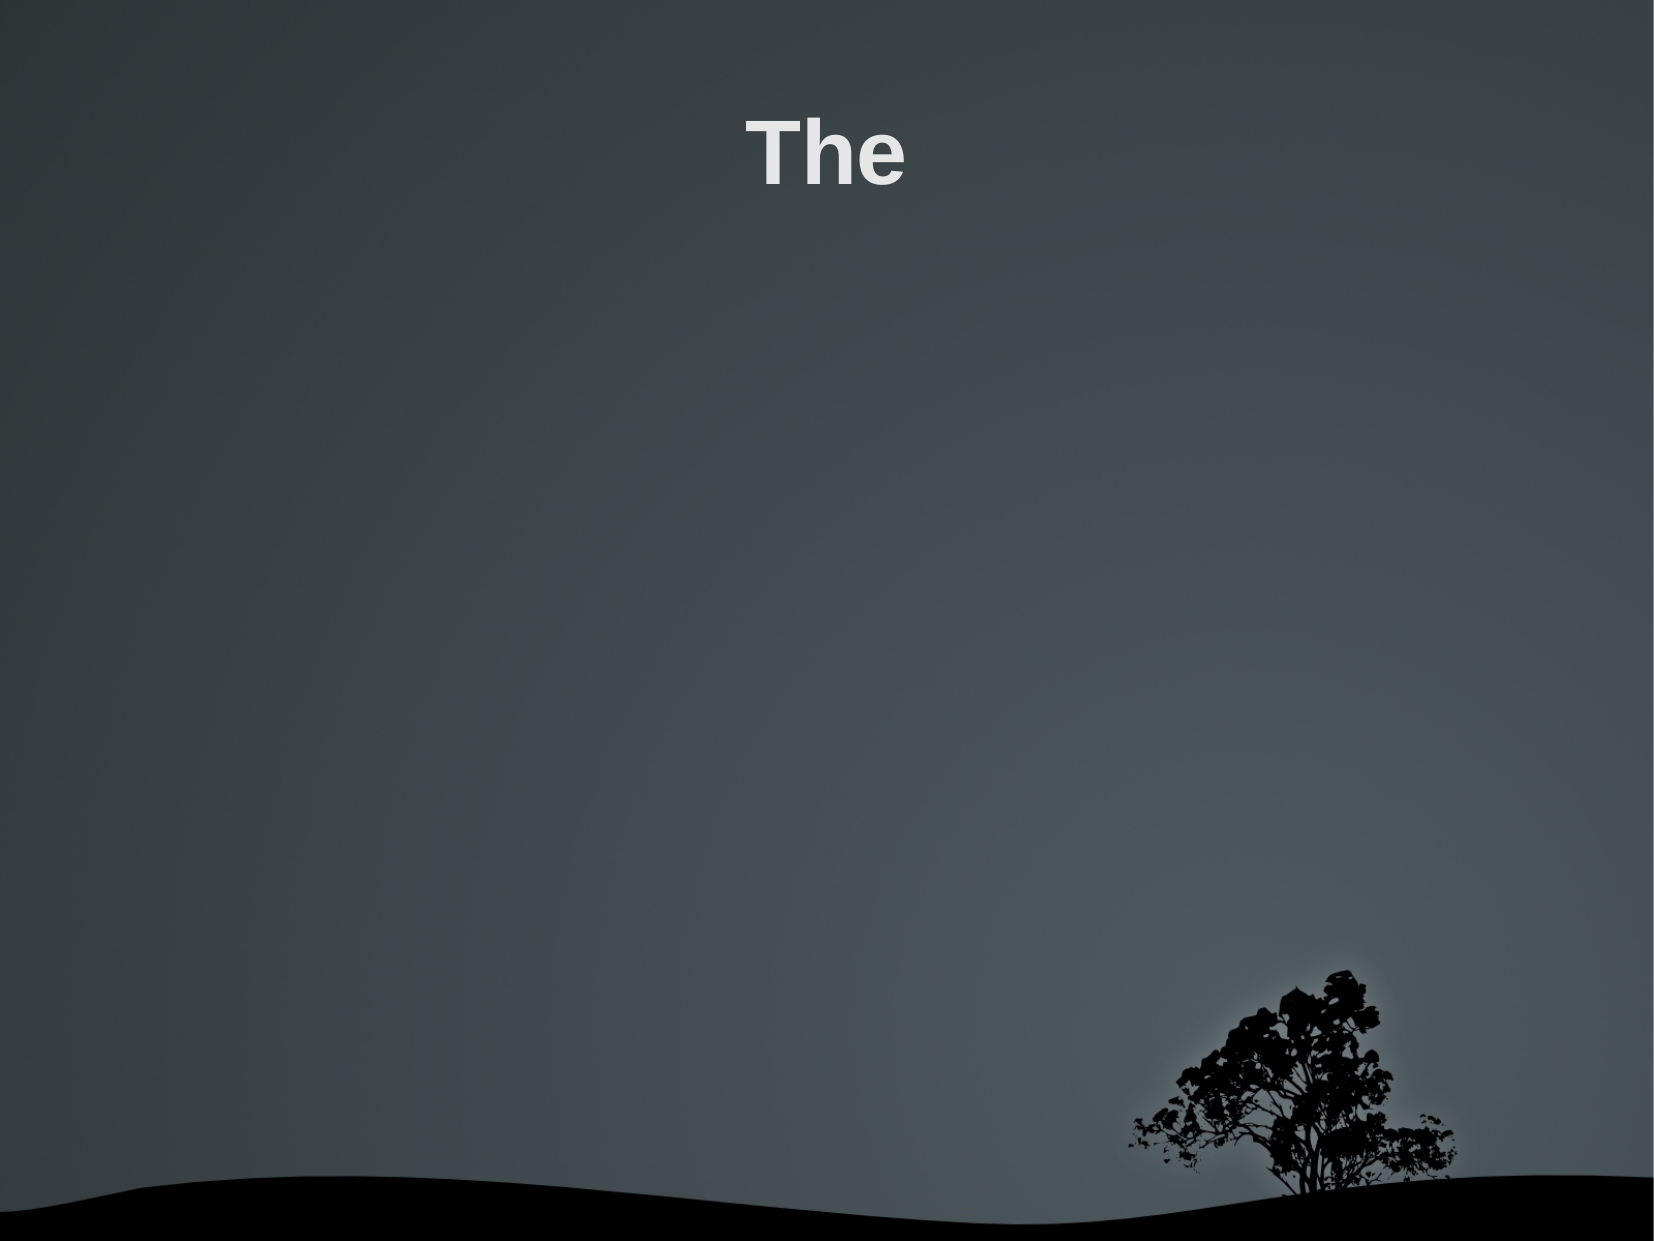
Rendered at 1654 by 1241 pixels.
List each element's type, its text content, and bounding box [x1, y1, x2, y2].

picture [0, 0, 1654, 1241]
title The [82, 49, 1571, 257]
